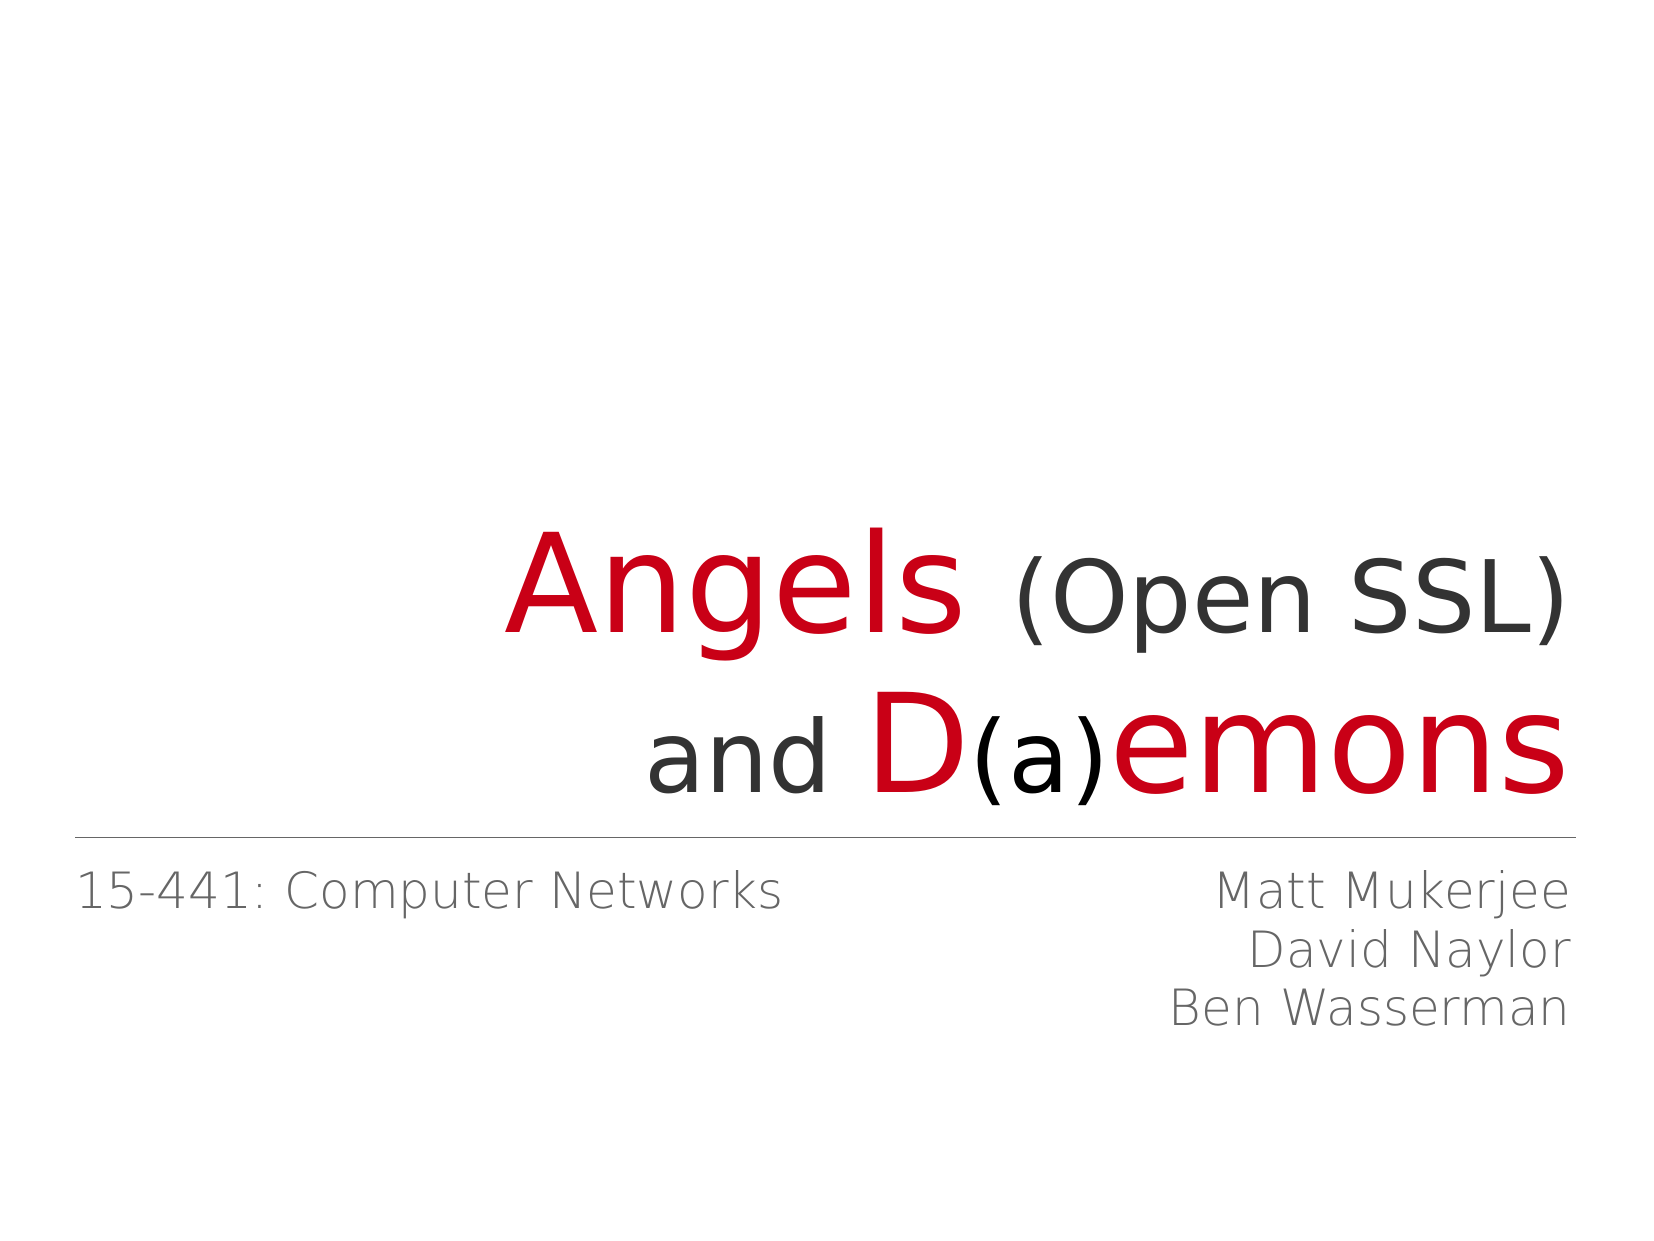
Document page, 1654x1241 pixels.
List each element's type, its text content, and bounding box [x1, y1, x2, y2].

text_box 15-441: Computer Networks [75, 862, 826, 1170]
text_box Matt Mukerjee David Naylor Ben Wasserman [826, 862, 1571, 1170]
subtitle Angels (Open SSL) and D(a)emons [75, 73, 1571, 826]
